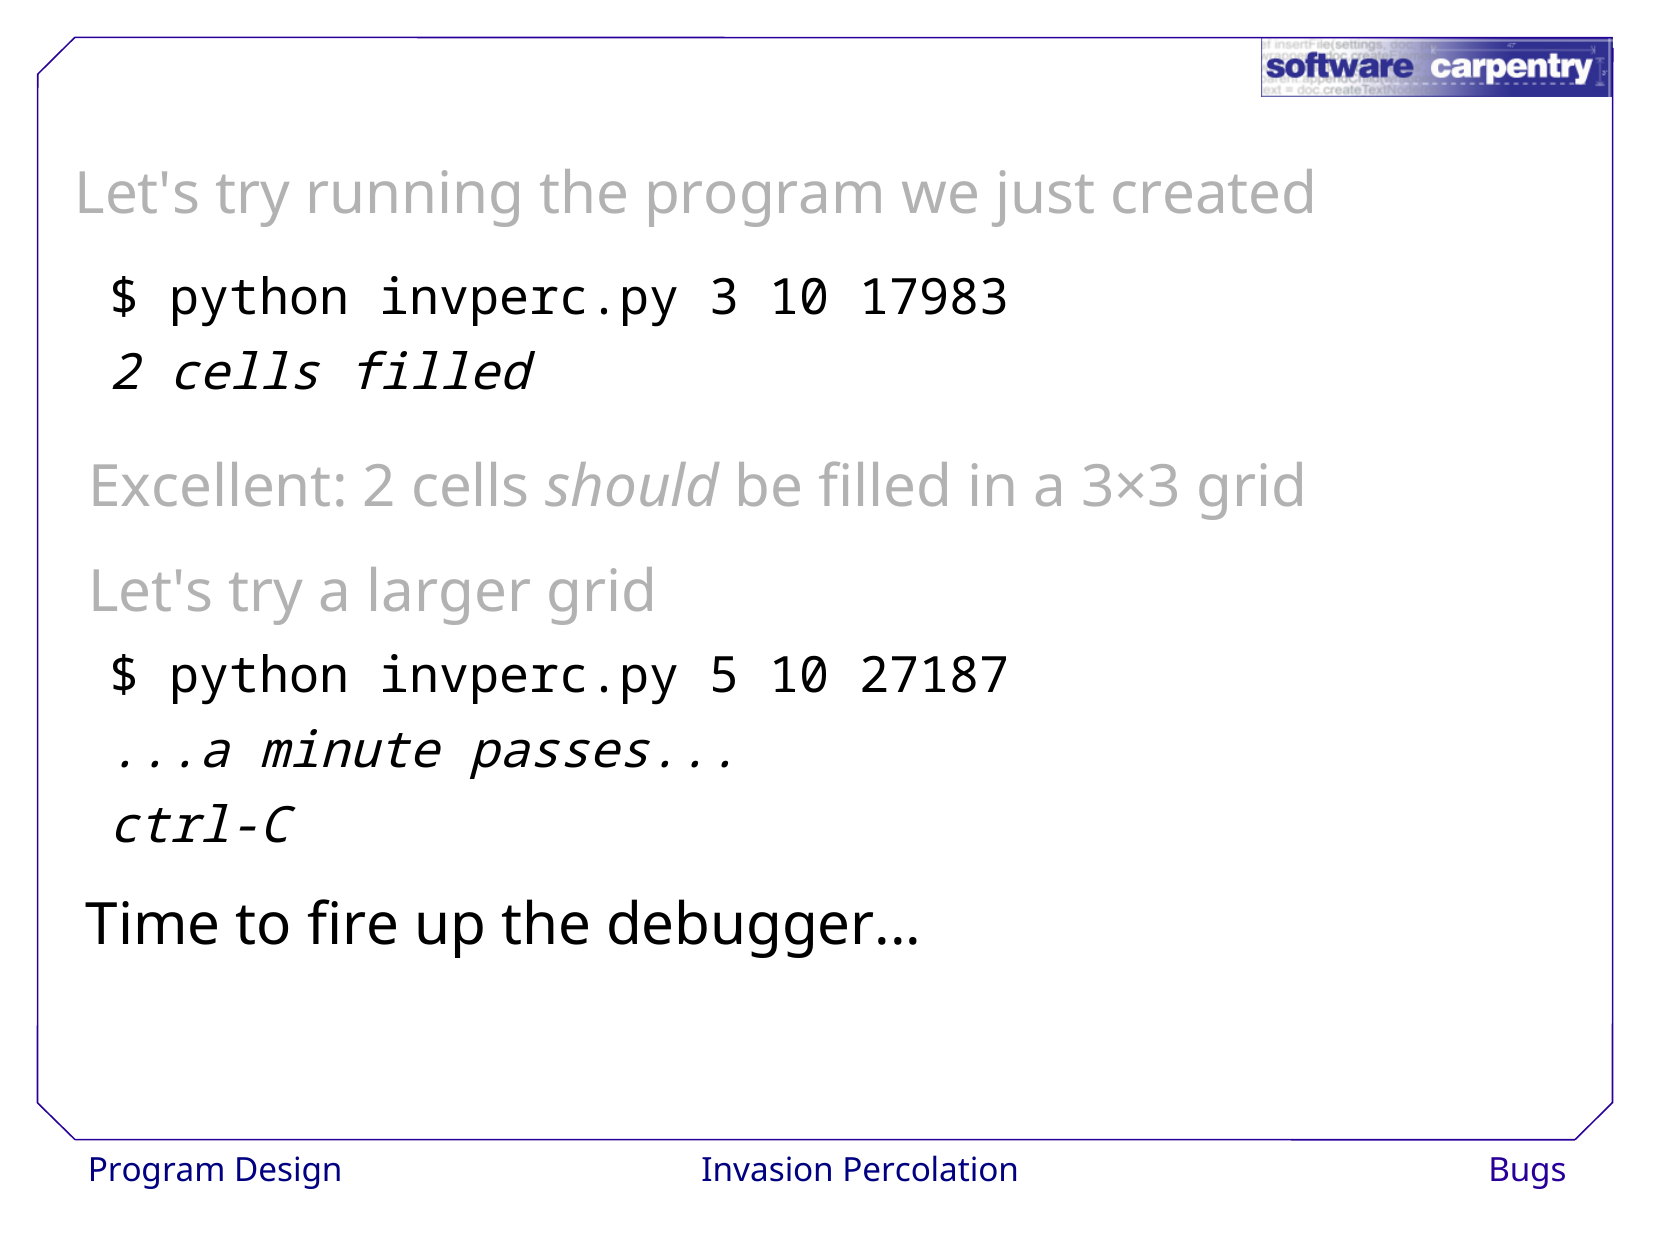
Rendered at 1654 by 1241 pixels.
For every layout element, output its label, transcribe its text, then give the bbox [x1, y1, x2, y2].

picture [1261, 39, 1613, 97]
text_box $ python invperc.py 3 10 17983 2 cells filled [94, 242, 1513, 420]
text_box $ python invperc.py 5 10 27187 ...a minute passes... ctrl-C [94, 620, 1513, 869]
text_box Let's try running the program we just created [59, 112, 1483, 233]
text_box Time to fire up the debugger... [70, 843, 1087, 964]
text_box Excellent: 2 cells should be filled in a 3×3 grid Let's try a larger grid [73, 405, 1473, 631]
